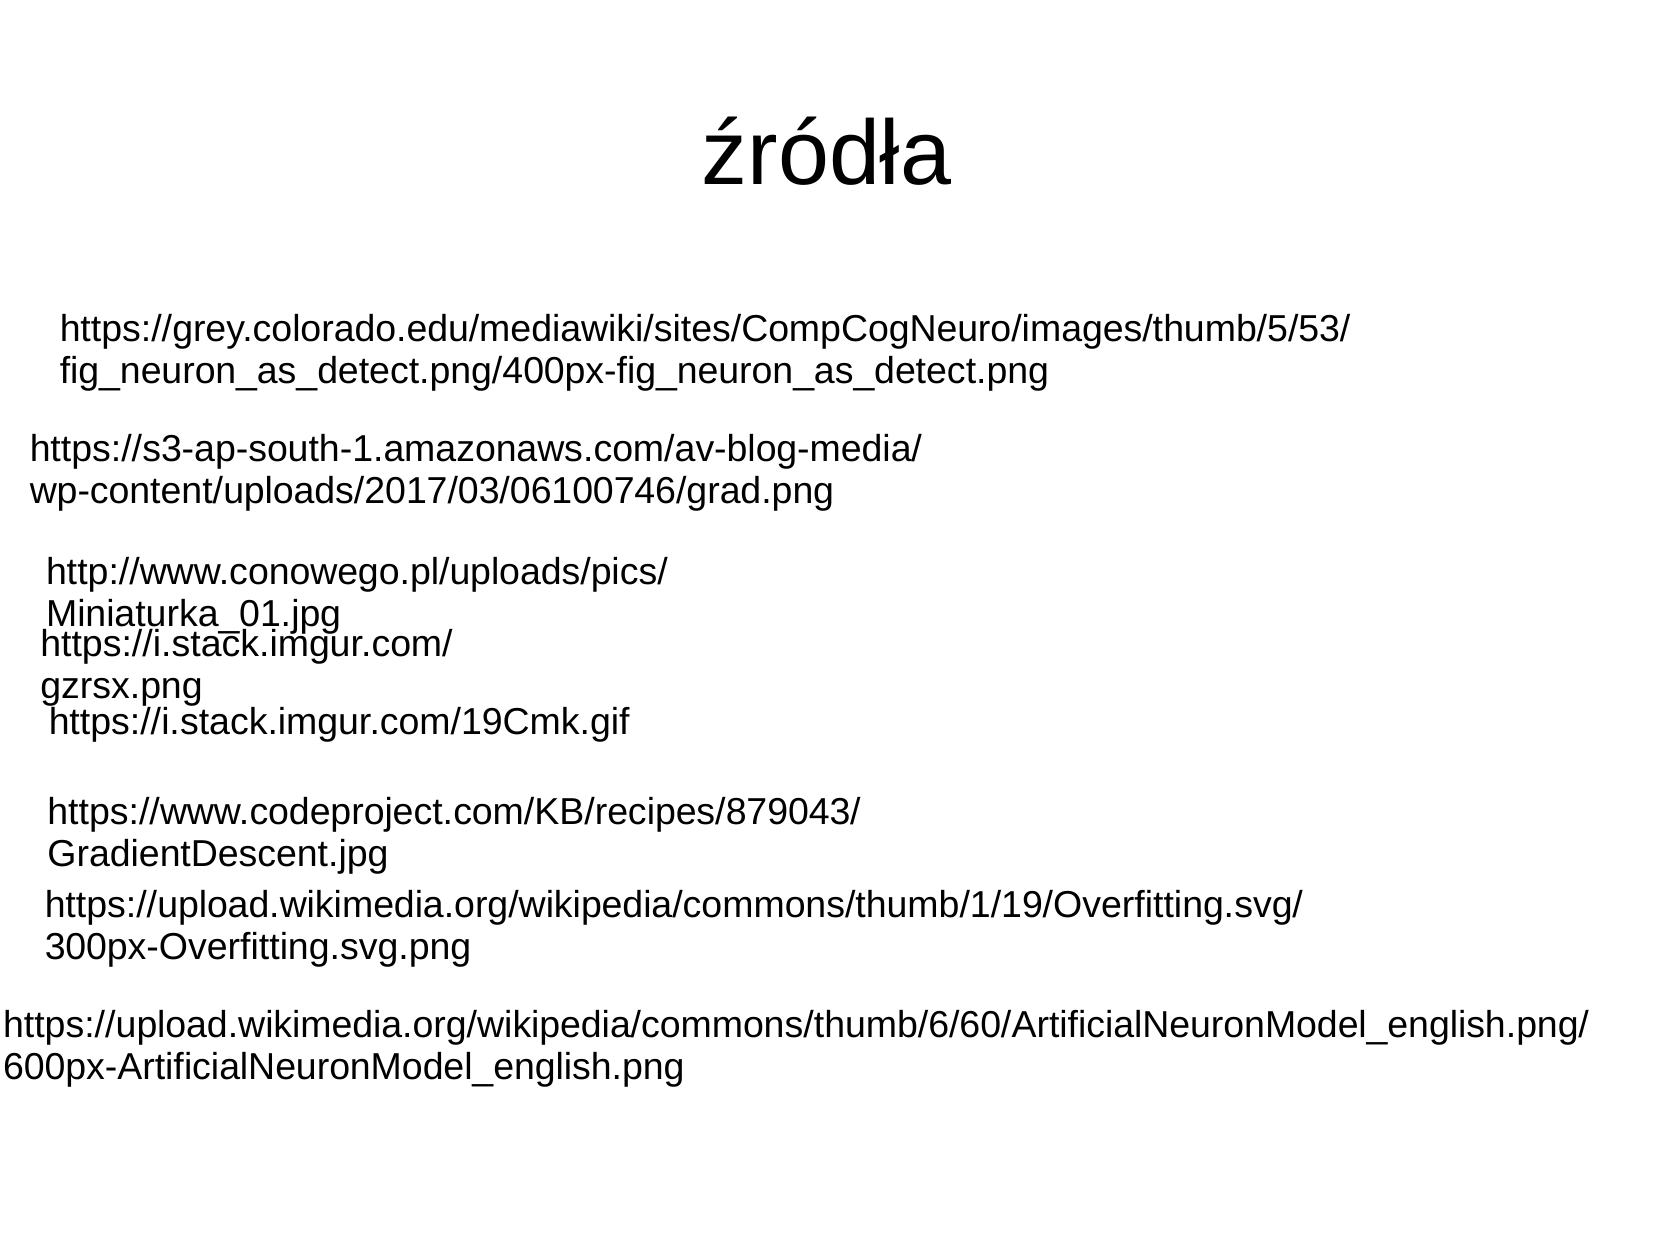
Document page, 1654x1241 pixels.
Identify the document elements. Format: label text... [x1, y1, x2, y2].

title źródła [82, 49, 1571, 257]
text_box https://grey.colorado.edu/mediawiki/sites/CompCogNeuro/images/thumb/5/53/fig_neuron_as_detect.png/400px-fig_neuron_as_detect.png [45, 300, 1654, 421]
text_box https://upload.wikimedia.org/wikipedia/commons/thumb/1/19/Overfitting.svg/300px-Overfitting.svg.png [30, 876, 1431, 976]
text_box http://www.conowego.pl/uploads/pics/Miniaturka_01.jpg [31, 543, 976, 601]
text_box https://upload.wikimedia.org/wikipedia/commons/thumb/6/60/ArtificialNeuronModel_english.png/600px-ArtificialNeuronModel_english.png [0, 996, 1654, 1096]
text_box https://www.codeproject.com/KB/recipes/879043/GradientDescent.jpg [32, 783, 1216, 841]
text_box https://i.stack.imgur.com/19Cmk.gif [34, 693, 646, 751]
text_box https://i.stack.imgur.com/gzrsx.png [25, 615, 631, 672]
text_box https://s3-ap-south-1.amazonaws.com/av-blog-media/wp-content/uploads/2017/03/06100746/grad.png [15, 420, 996, 519]
